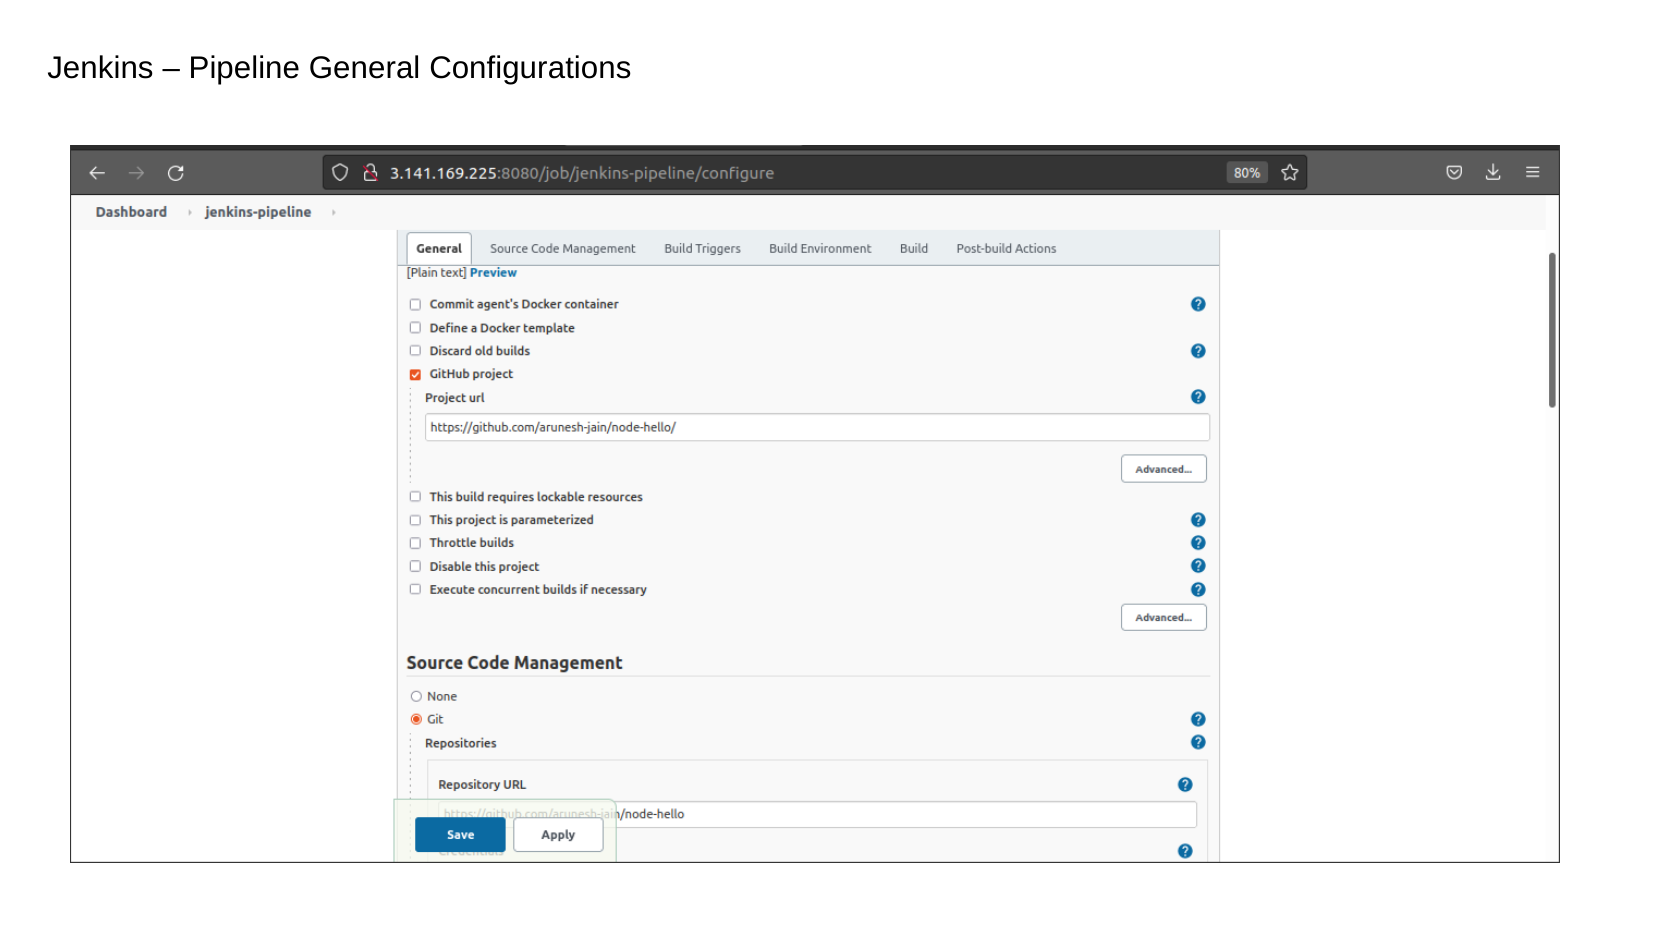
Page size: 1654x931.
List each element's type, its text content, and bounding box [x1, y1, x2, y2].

picture [70, 145, 1560, 863]
title Jenkins – Pipeline General Configurations [47, 39, 1536, 97]
